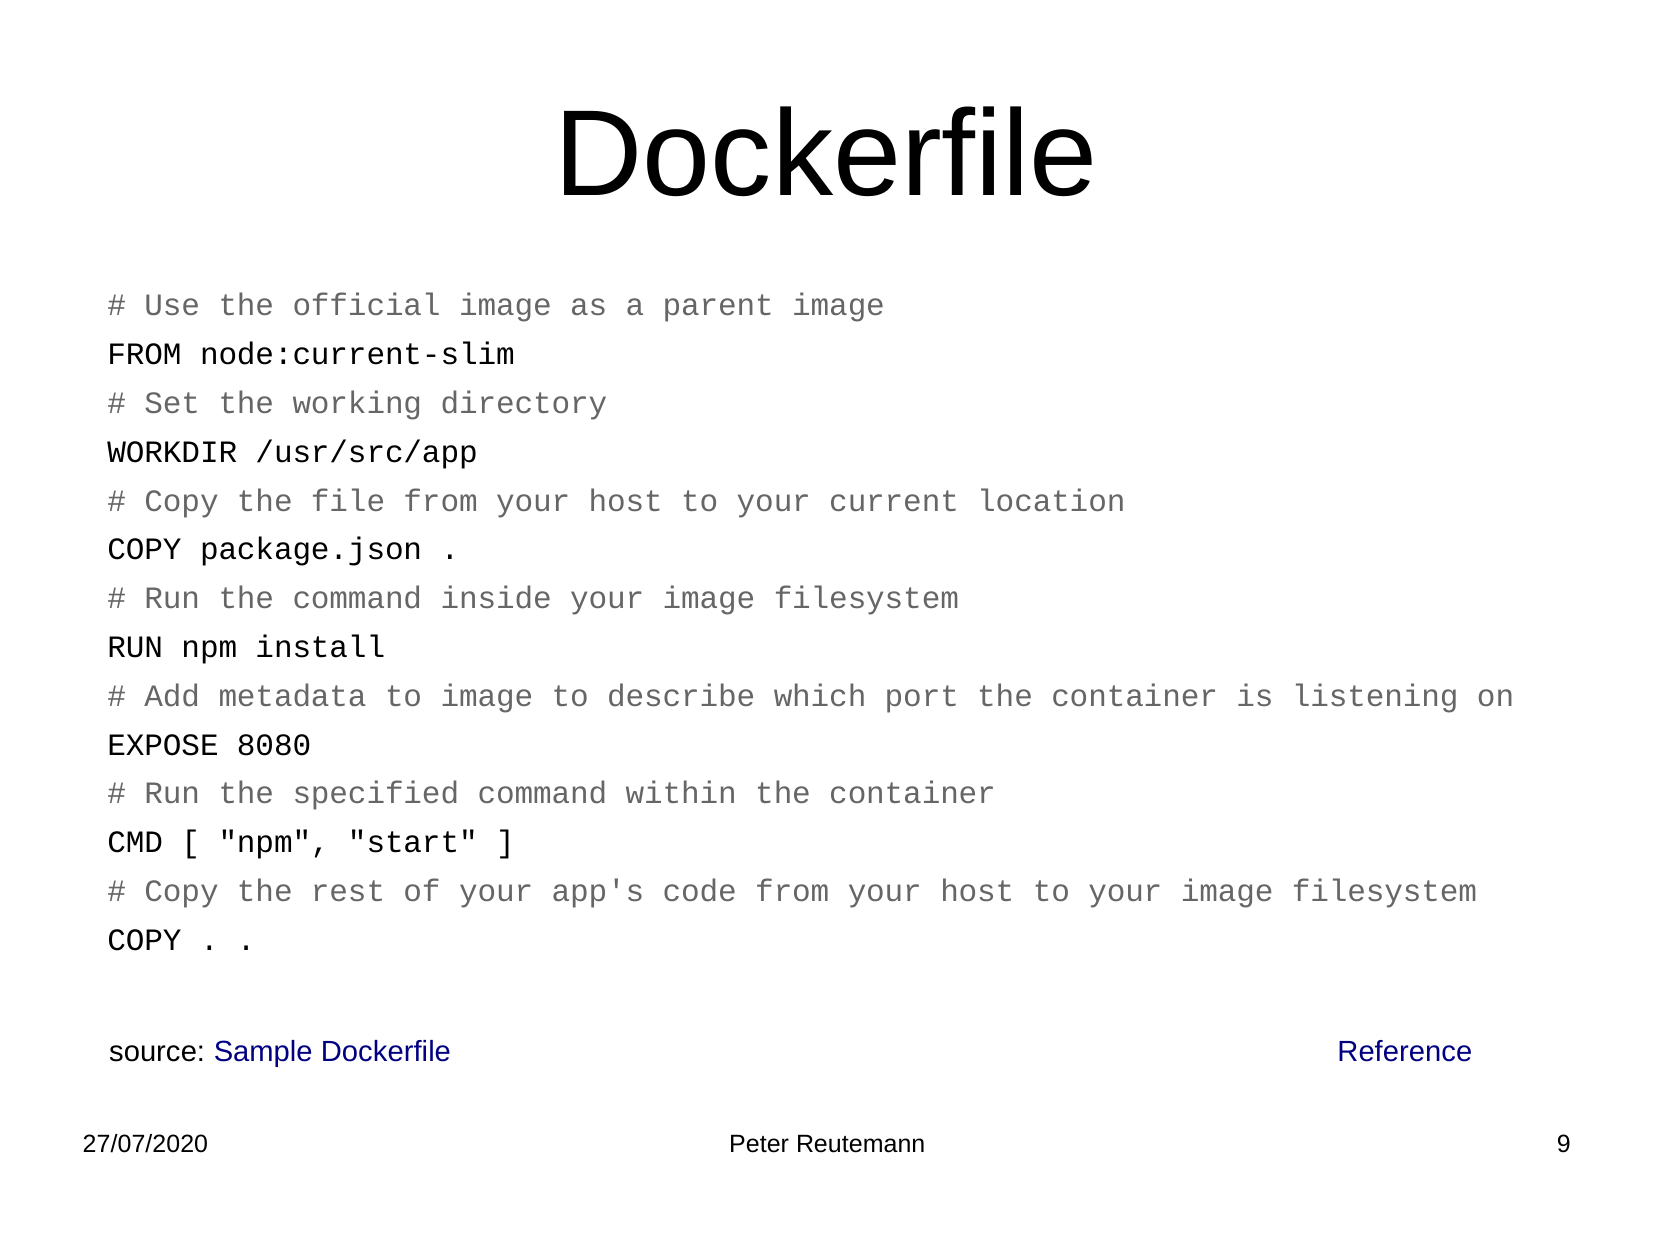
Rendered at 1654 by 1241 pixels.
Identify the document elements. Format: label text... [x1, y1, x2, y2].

text_box source: Sample Dockerfile [94, 1027, 464, 1075]
text_box Reference [1322, 1027, 1488, 1076]
title Dockerfile [82, 49, 1571, 257]
list # Use the official image as a parent image FROM node:current-slim # Set the working directory WORKDIR /usr/src/app # Copy the file from your host to your current location COPY package.json . # Run the command inside your image filesystem RUN npm install # Add metadata to image to describe which port the container is listening on EXPOSE 8080 # Run the specified command within the container CMD [ "npm", "start" ] # Copy the rest of your app's code from your host to your image filesystem COPY . . [82, 290, 1571, 1010]
